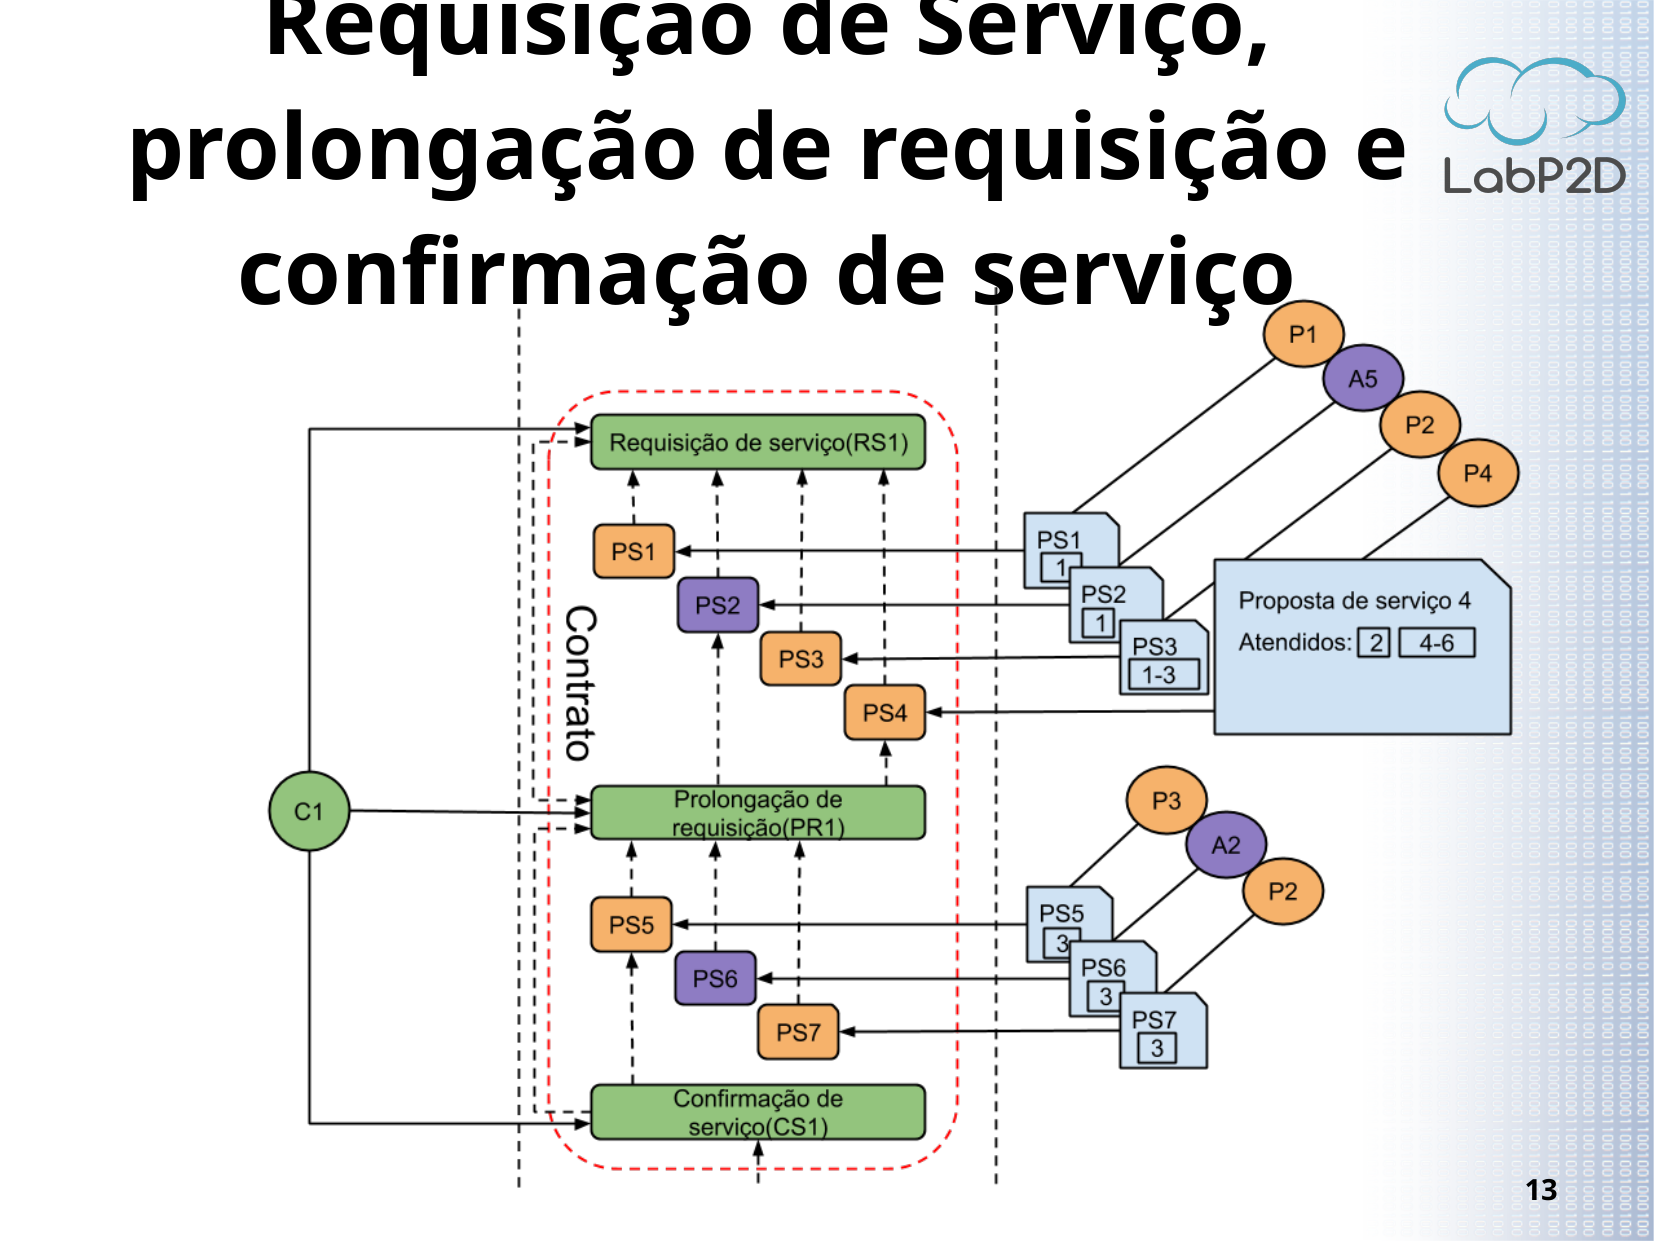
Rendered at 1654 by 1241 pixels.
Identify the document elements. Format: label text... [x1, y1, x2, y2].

picture [0, 1, 1654, 1240]
title Requisição de Serviço, prolongação de requisição e confirmação de serviço [82, 6, 1453, 277]
